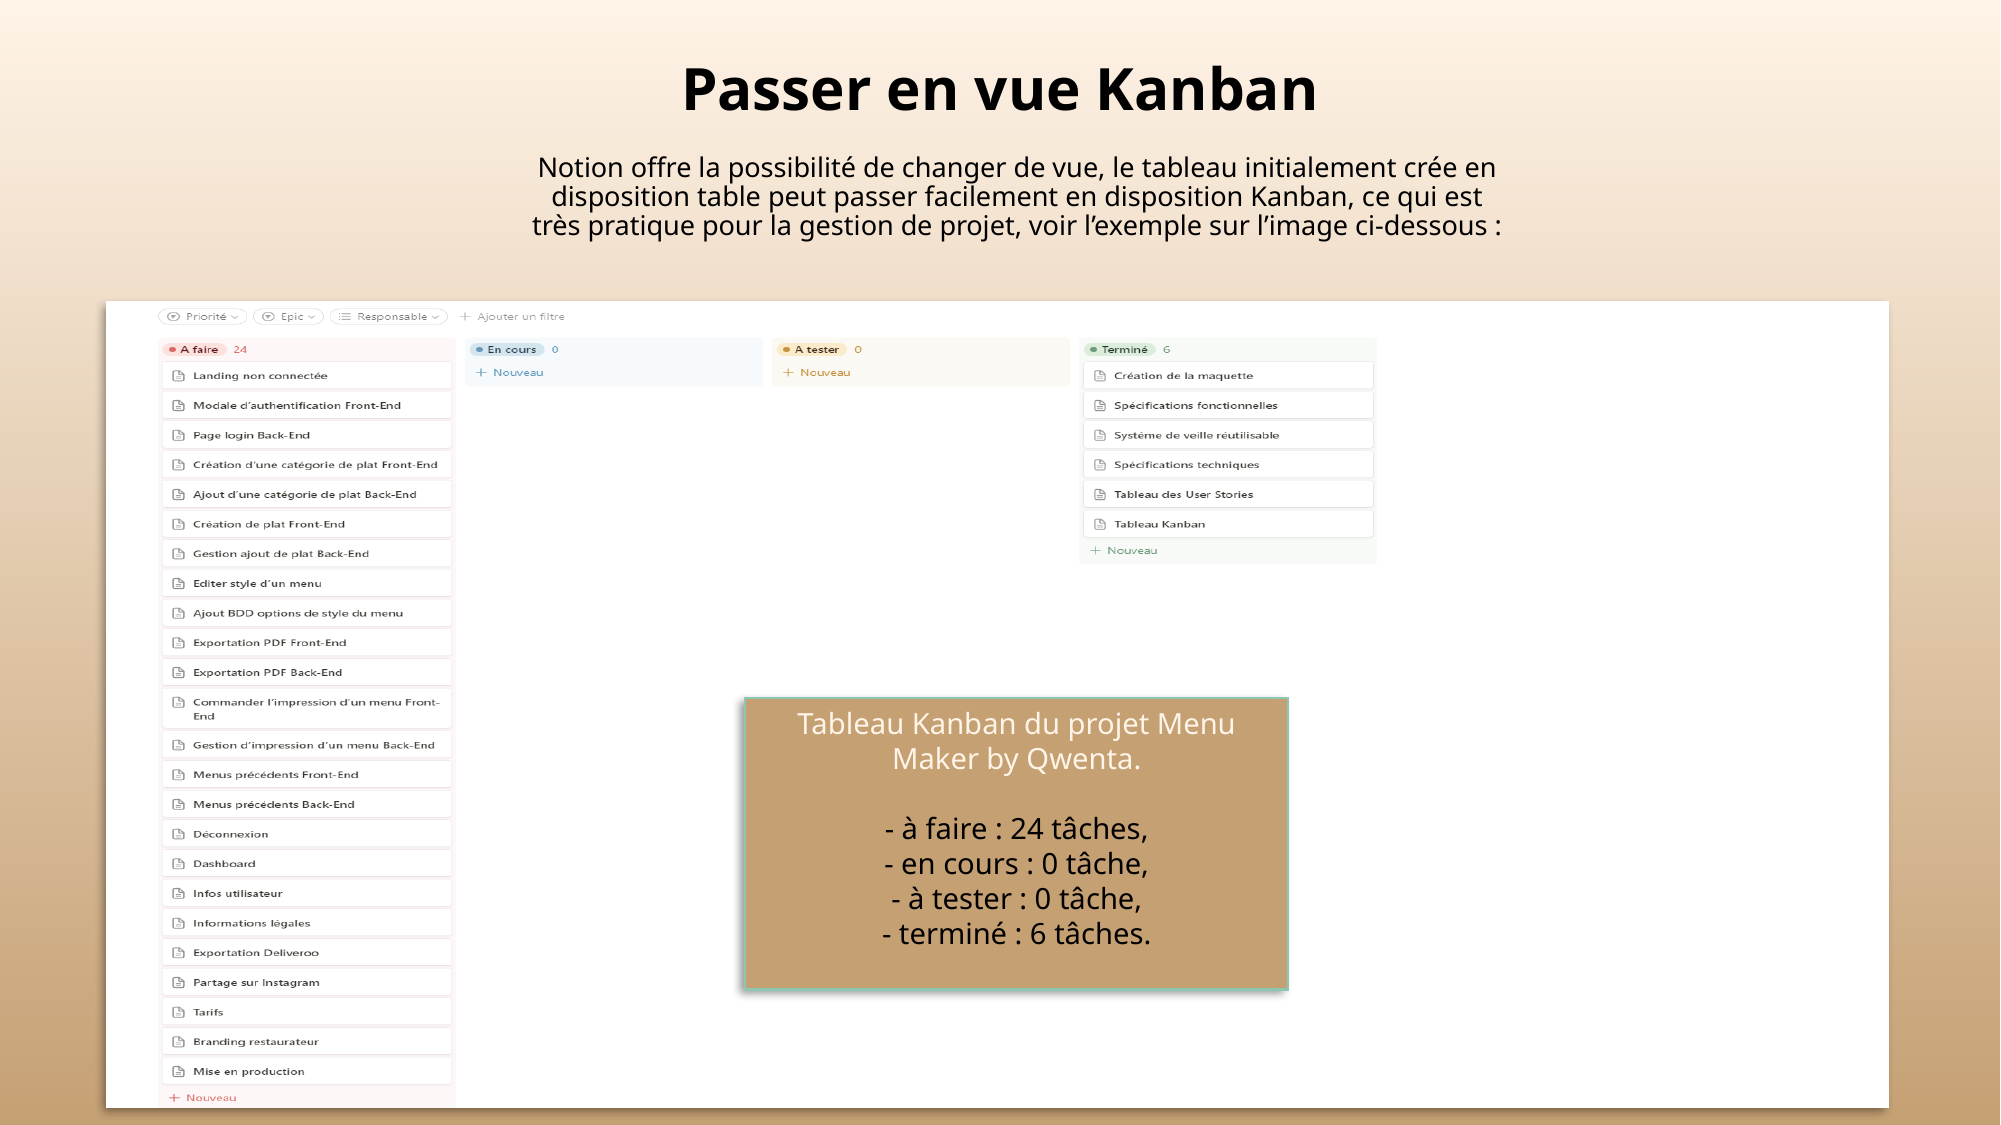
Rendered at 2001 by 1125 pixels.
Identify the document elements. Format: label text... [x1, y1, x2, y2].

title Passer en vue Kanban [249, 25, 1750, 131]
text_box Tableau Kanban du projet Menu Maker by Qwenta. - à faire : 24 tâches, - en cours : 0 tâche, - à tester : 0 tâche, - terminé : 6 tâches. [745, 697, 1289, 990]
picture [106, 301, 1889, 1108]
subtitle Notion offre la possibilité de changer de vue, le tableau initialement crée en disposition table peut passer facilement en disposition Kanban, ce qui est très pratique pour la gestion de projet, voir l’exemple sur l’image ci-dessous : [514, 146, 1520, 281]
